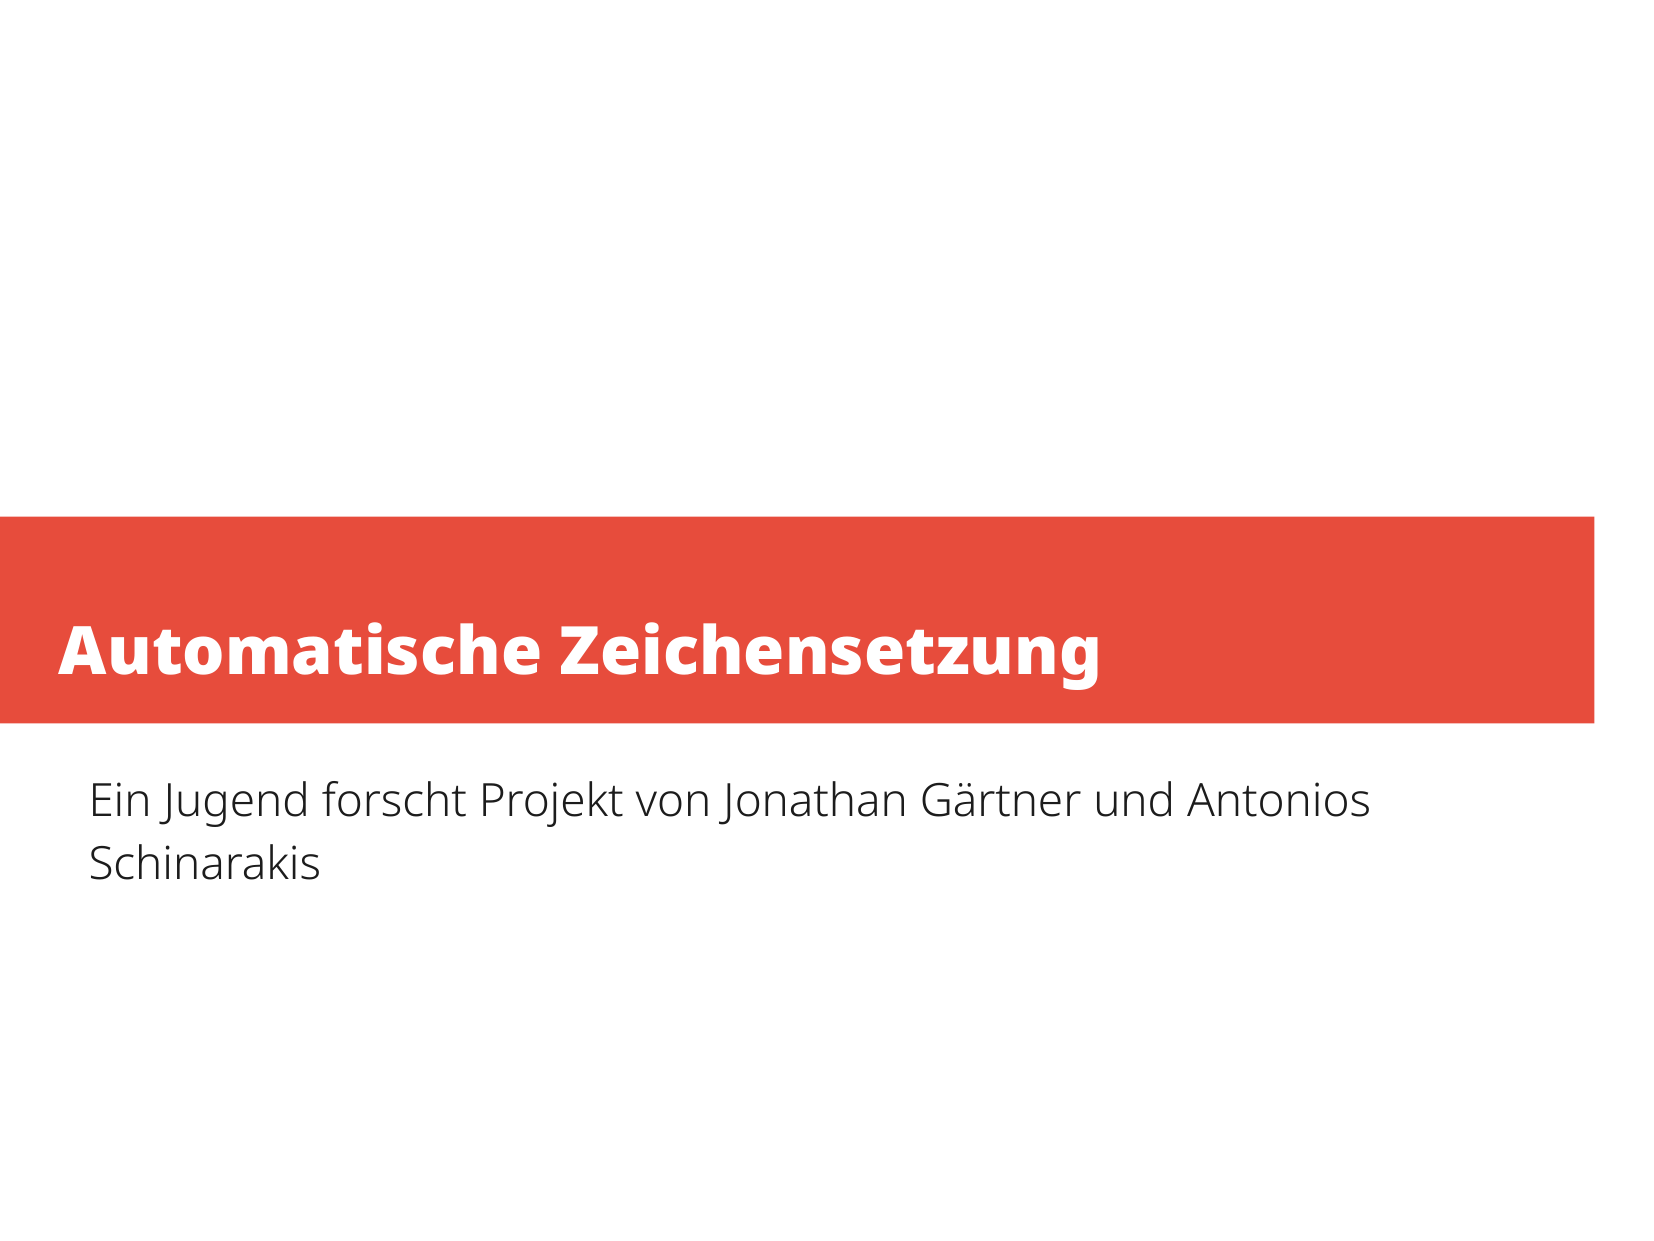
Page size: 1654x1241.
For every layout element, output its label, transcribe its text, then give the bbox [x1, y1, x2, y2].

title Automatische Zeichensetzung [59, 546, 1595, 694]
subtitle Ein Jugend forscht Projekt von Jonathan Gärtner und Antonios Schinarakis [88, 767, 1595, 1182]
